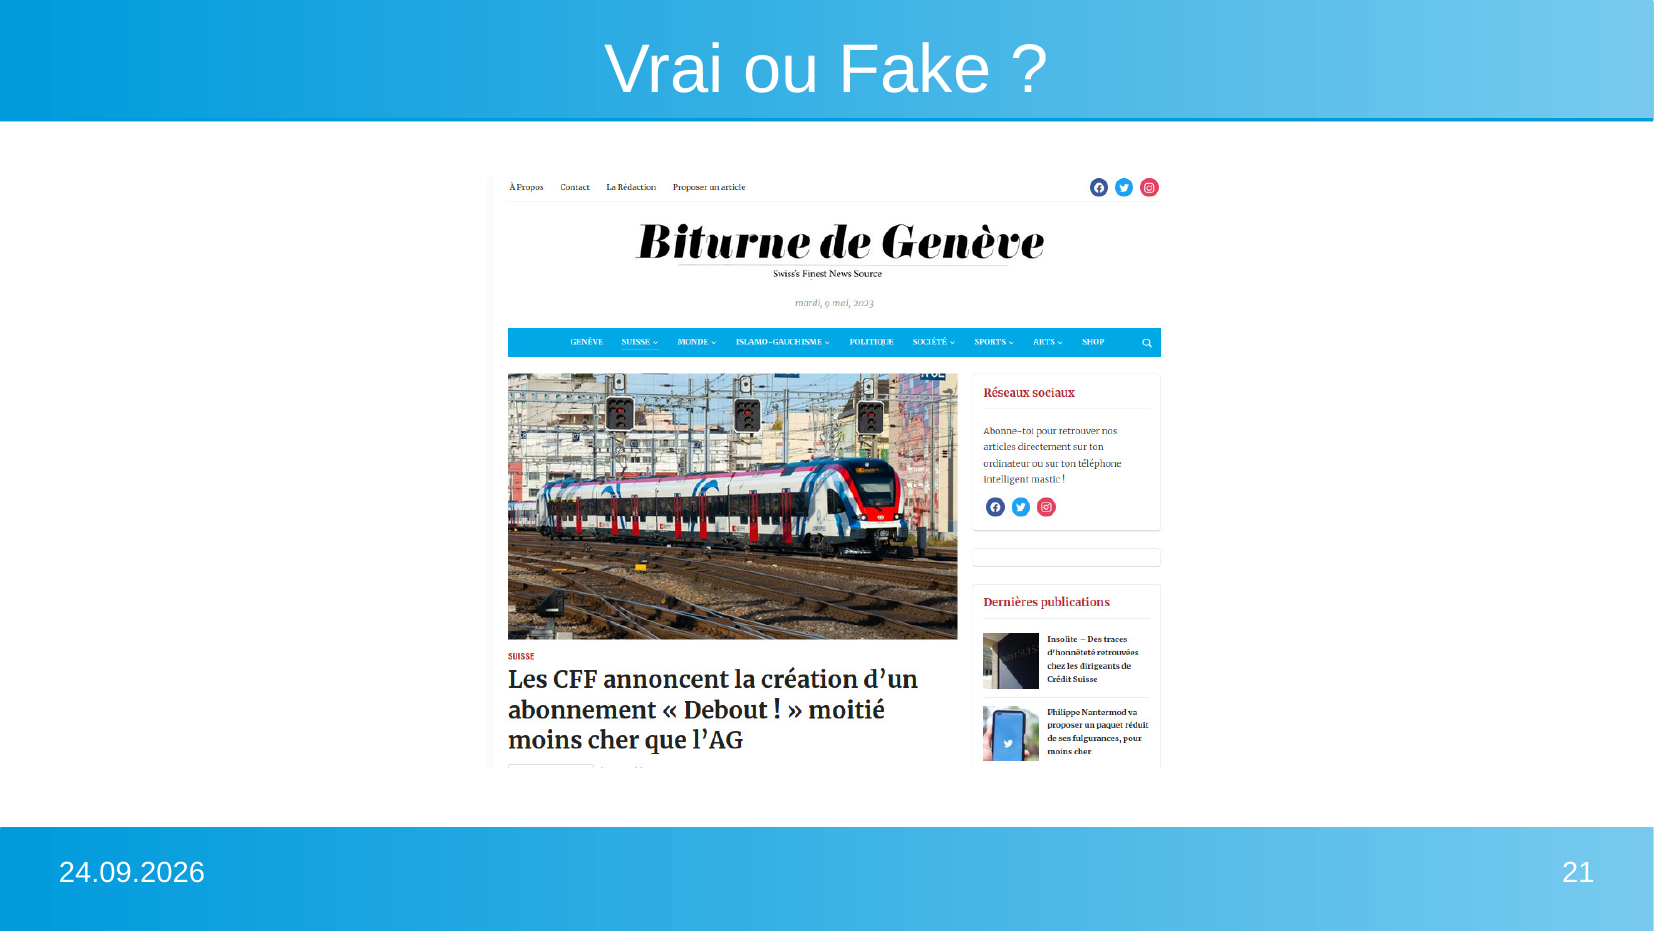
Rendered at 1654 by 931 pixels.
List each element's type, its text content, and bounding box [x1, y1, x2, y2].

title Vrai ou Fake ? [59, 29, 1595, 108]
picture [487, 177, 1166, 768]
